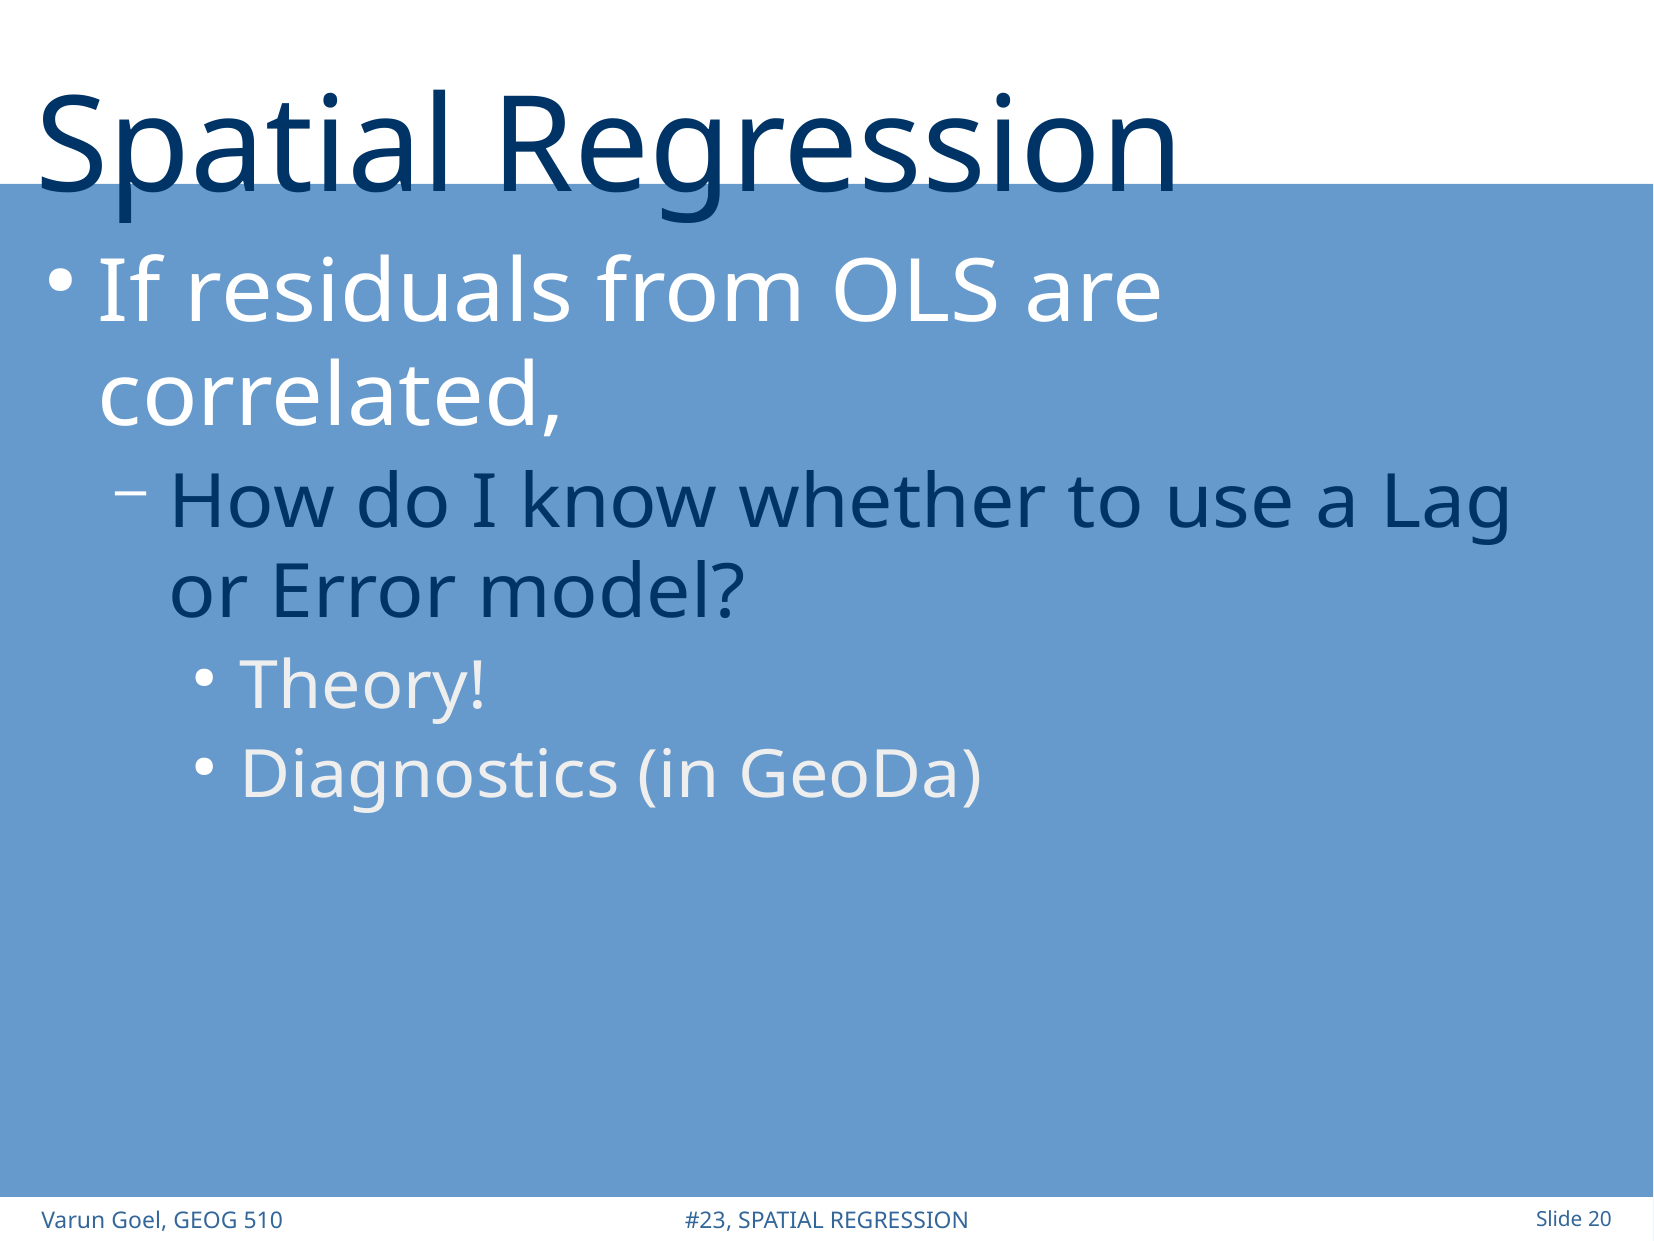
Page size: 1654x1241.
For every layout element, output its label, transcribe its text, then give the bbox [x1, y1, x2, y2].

list If residuals from OLS are correlated, How do I know whether to use a Lag or Error model? Theory! Diagnostics (in GeoDa) [26, 237, 1601, 1156]
title Spatial Regression [35, 35, 1573, 237]
